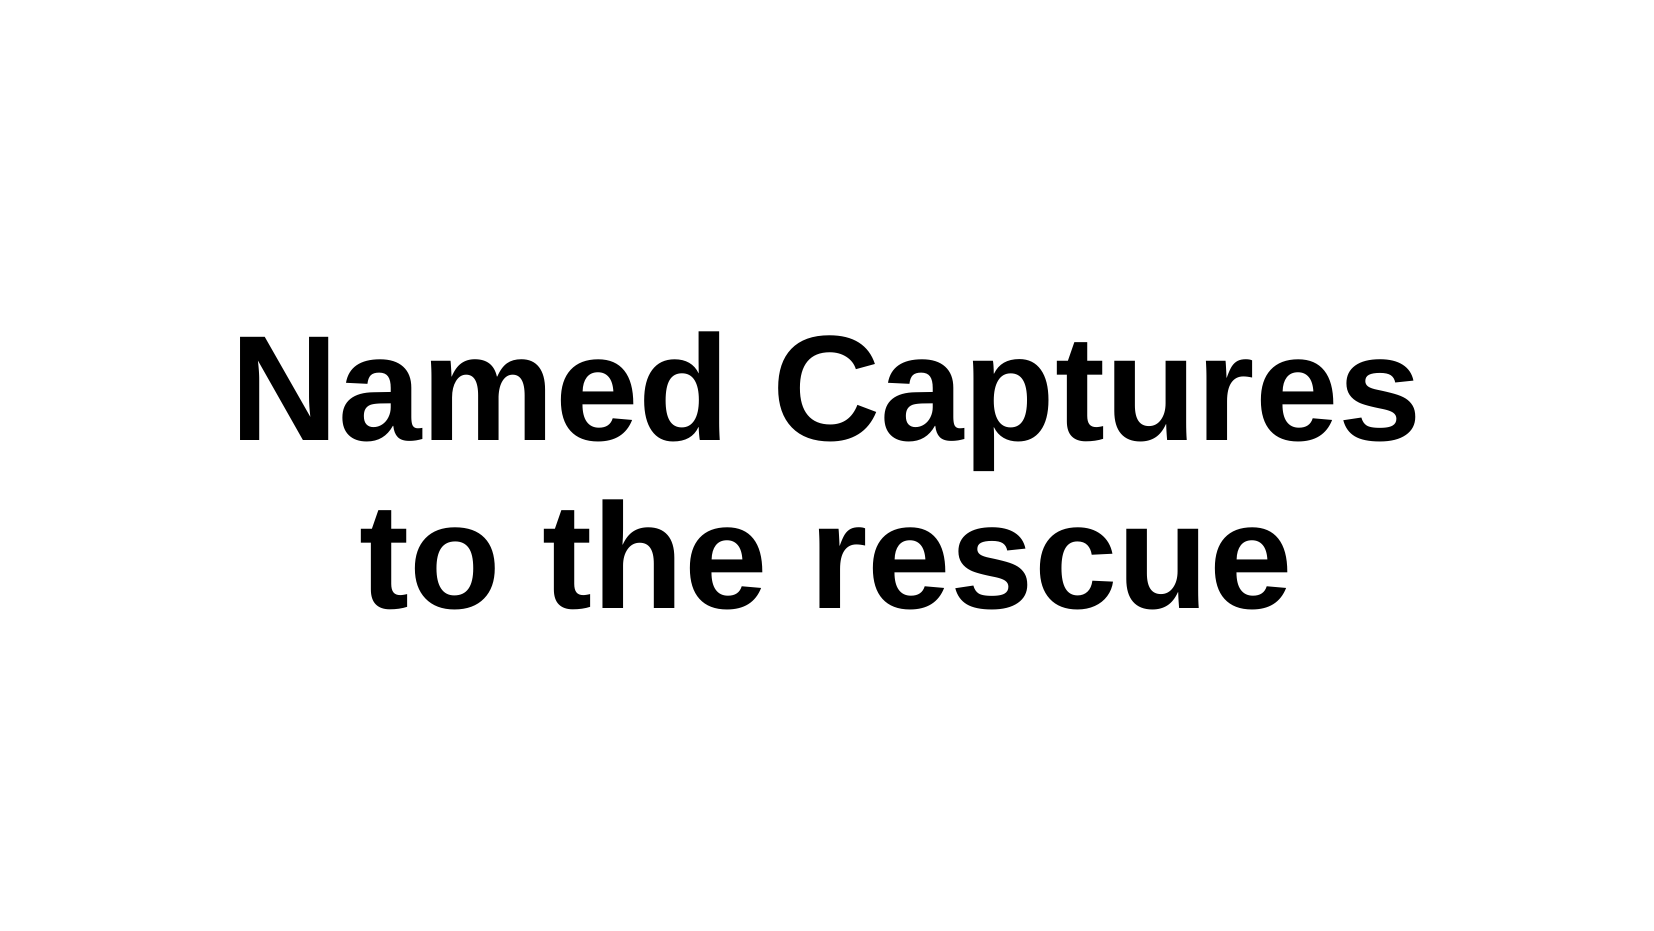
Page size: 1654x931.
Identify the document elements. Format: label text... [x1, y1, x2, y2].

title Named Captures to the rescue [82, 37, 1571, 908]
